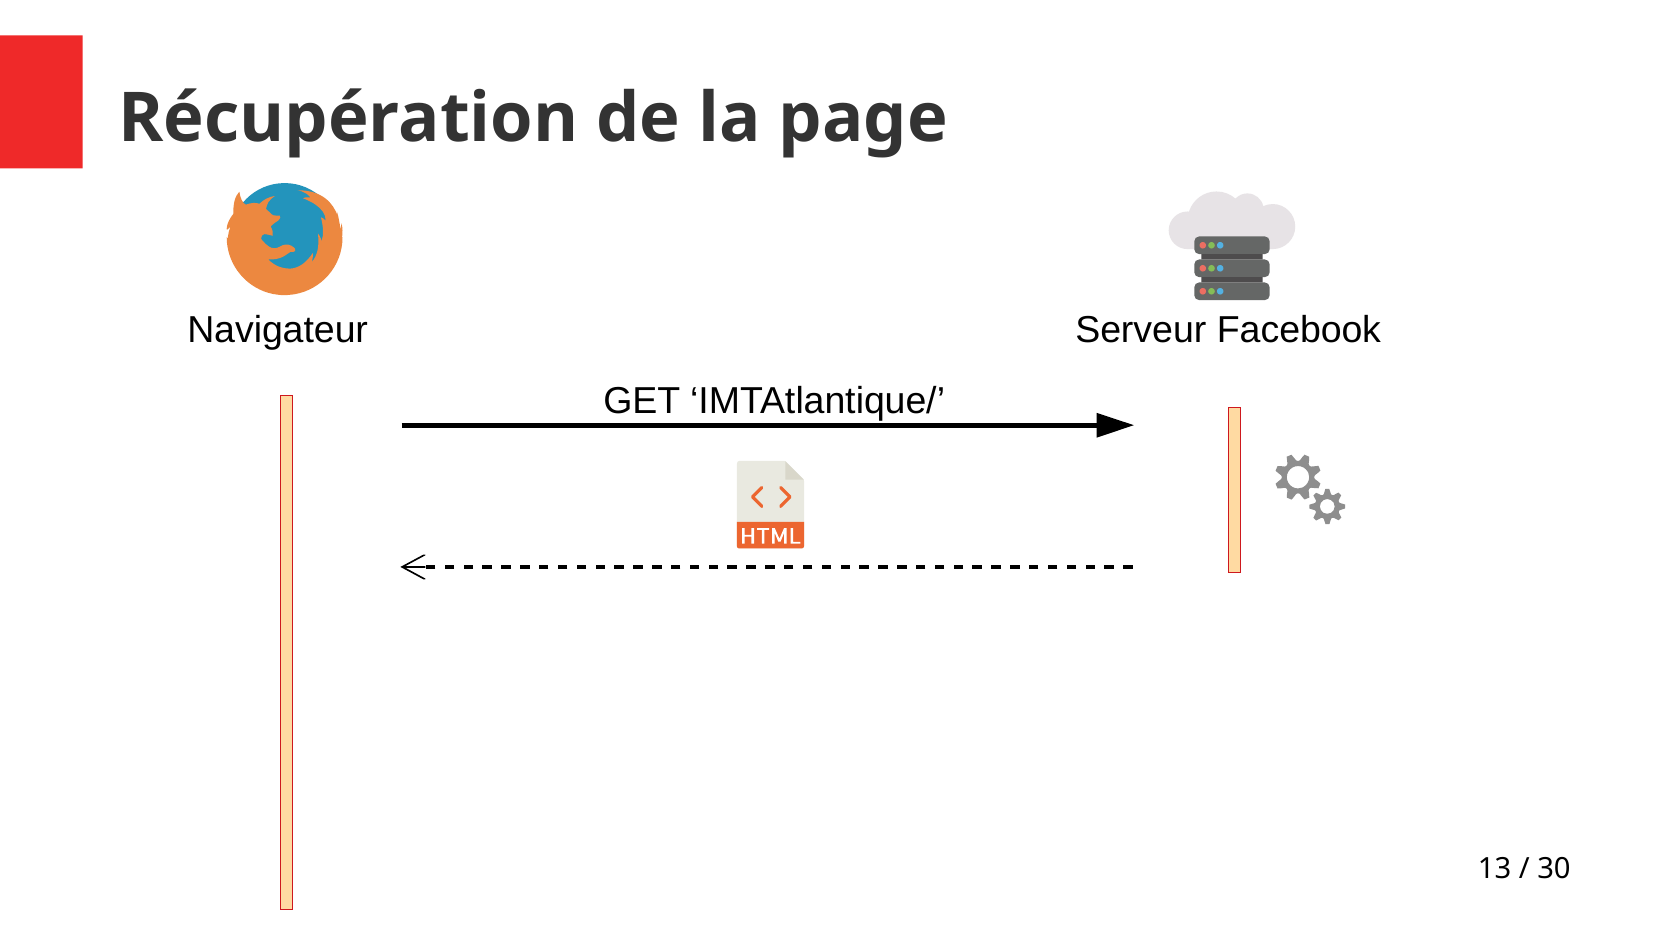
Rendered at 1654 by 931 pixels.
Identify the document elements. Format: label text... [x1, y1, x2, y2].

picture [1164, 178, 1300, 301]
text_box Serveur Facebook [1039, 301, 1418, 400]
text_box [280, 395, 293, 910]
picture [1275, 454, 1346, 525]
text_box GET ‘IMTAtlantique/’ [588, 372, 1016, 471]
picture [725, 471, 815, 550]
text_box [1228, 407, 1241, 573]
picture [226, 183, 343, 296]
text_box Navigateur [129, 301, 426, 373]
title Récupération de la page [118, 37, 1571, 193]
